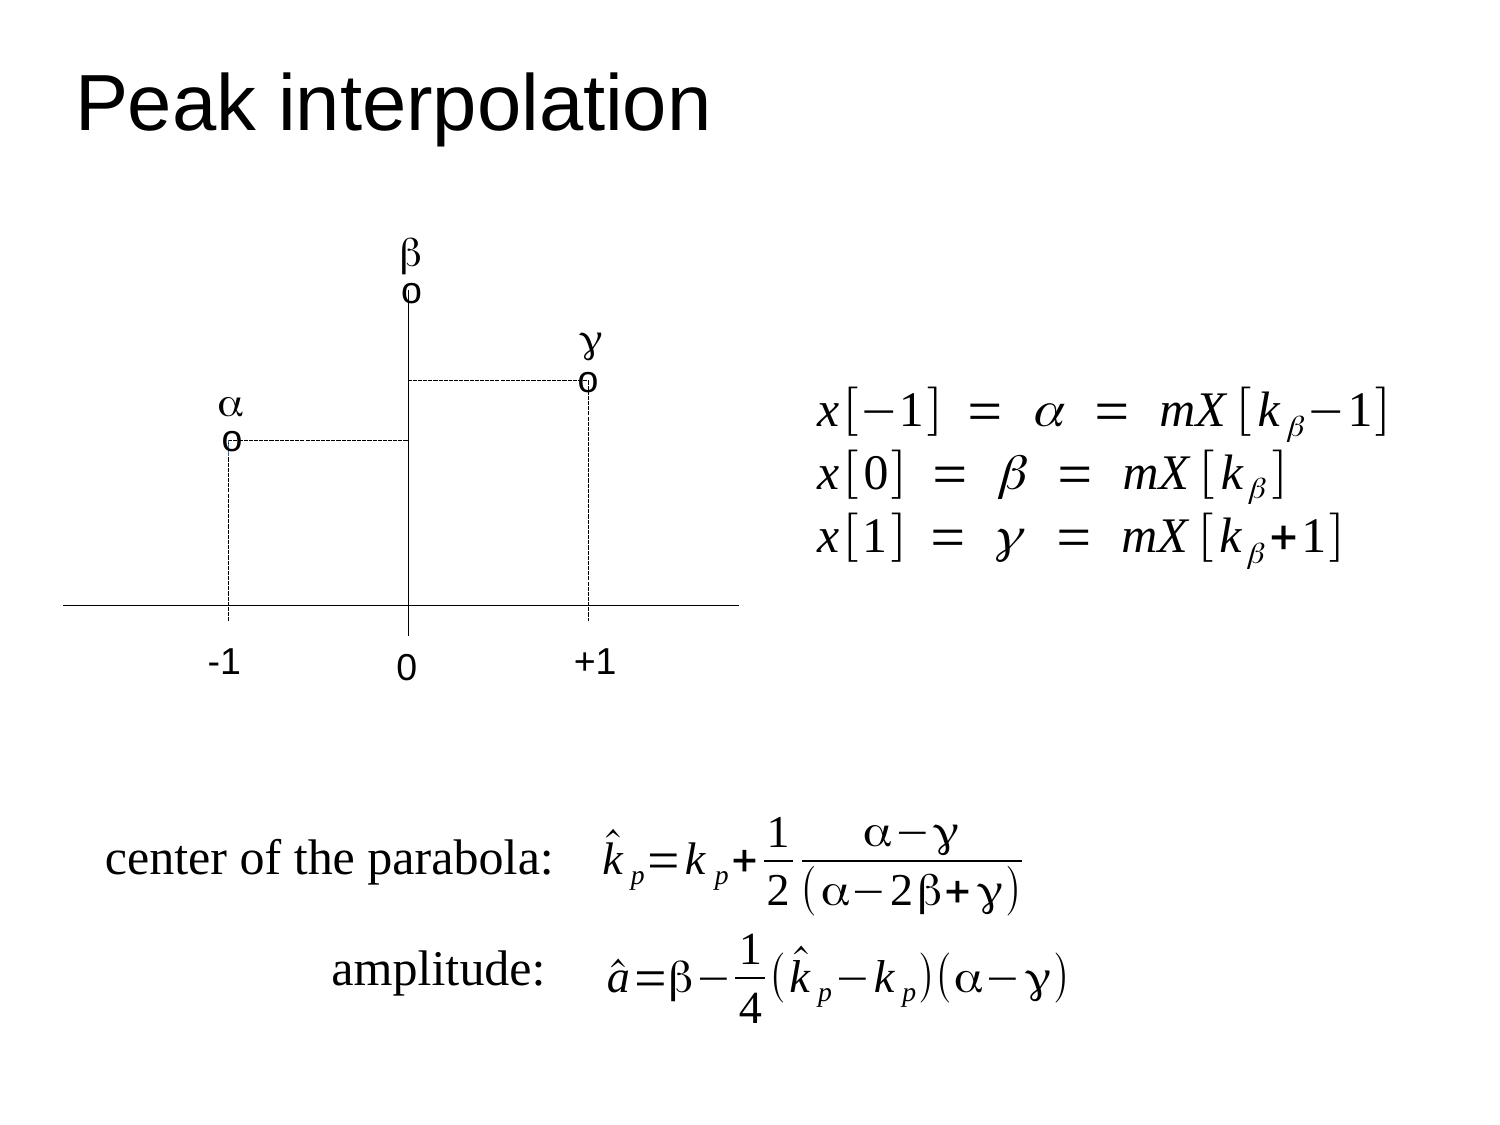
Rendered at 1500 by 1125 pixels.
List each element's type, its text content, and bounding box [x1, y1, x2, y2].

text_box -1 [192, 633, 256, 691]
chart [210, 395, 251, 419]
text_box center of the parabola: [90, 813, 582, 893]
chart [807, 381, 1396, 571]
chart [594, 807, 1030, 920]
text_box o [562, 350, 614, 408]
text_box o [386, 262, 437, 320]
text_box +1 [558, 633, 632, 691]
text_box amplitude: [316, 924, 574, 1004]
chart [600, 924, 1076, 1033]
chart [393, 236, 429, 278]
text_box 0 [381, 639, 433, 696]
text_box o [206, 409, 258, 467]
chart [571, 330, 611, 363]
title Peak interpolation [75, 9, 1425, 198]
